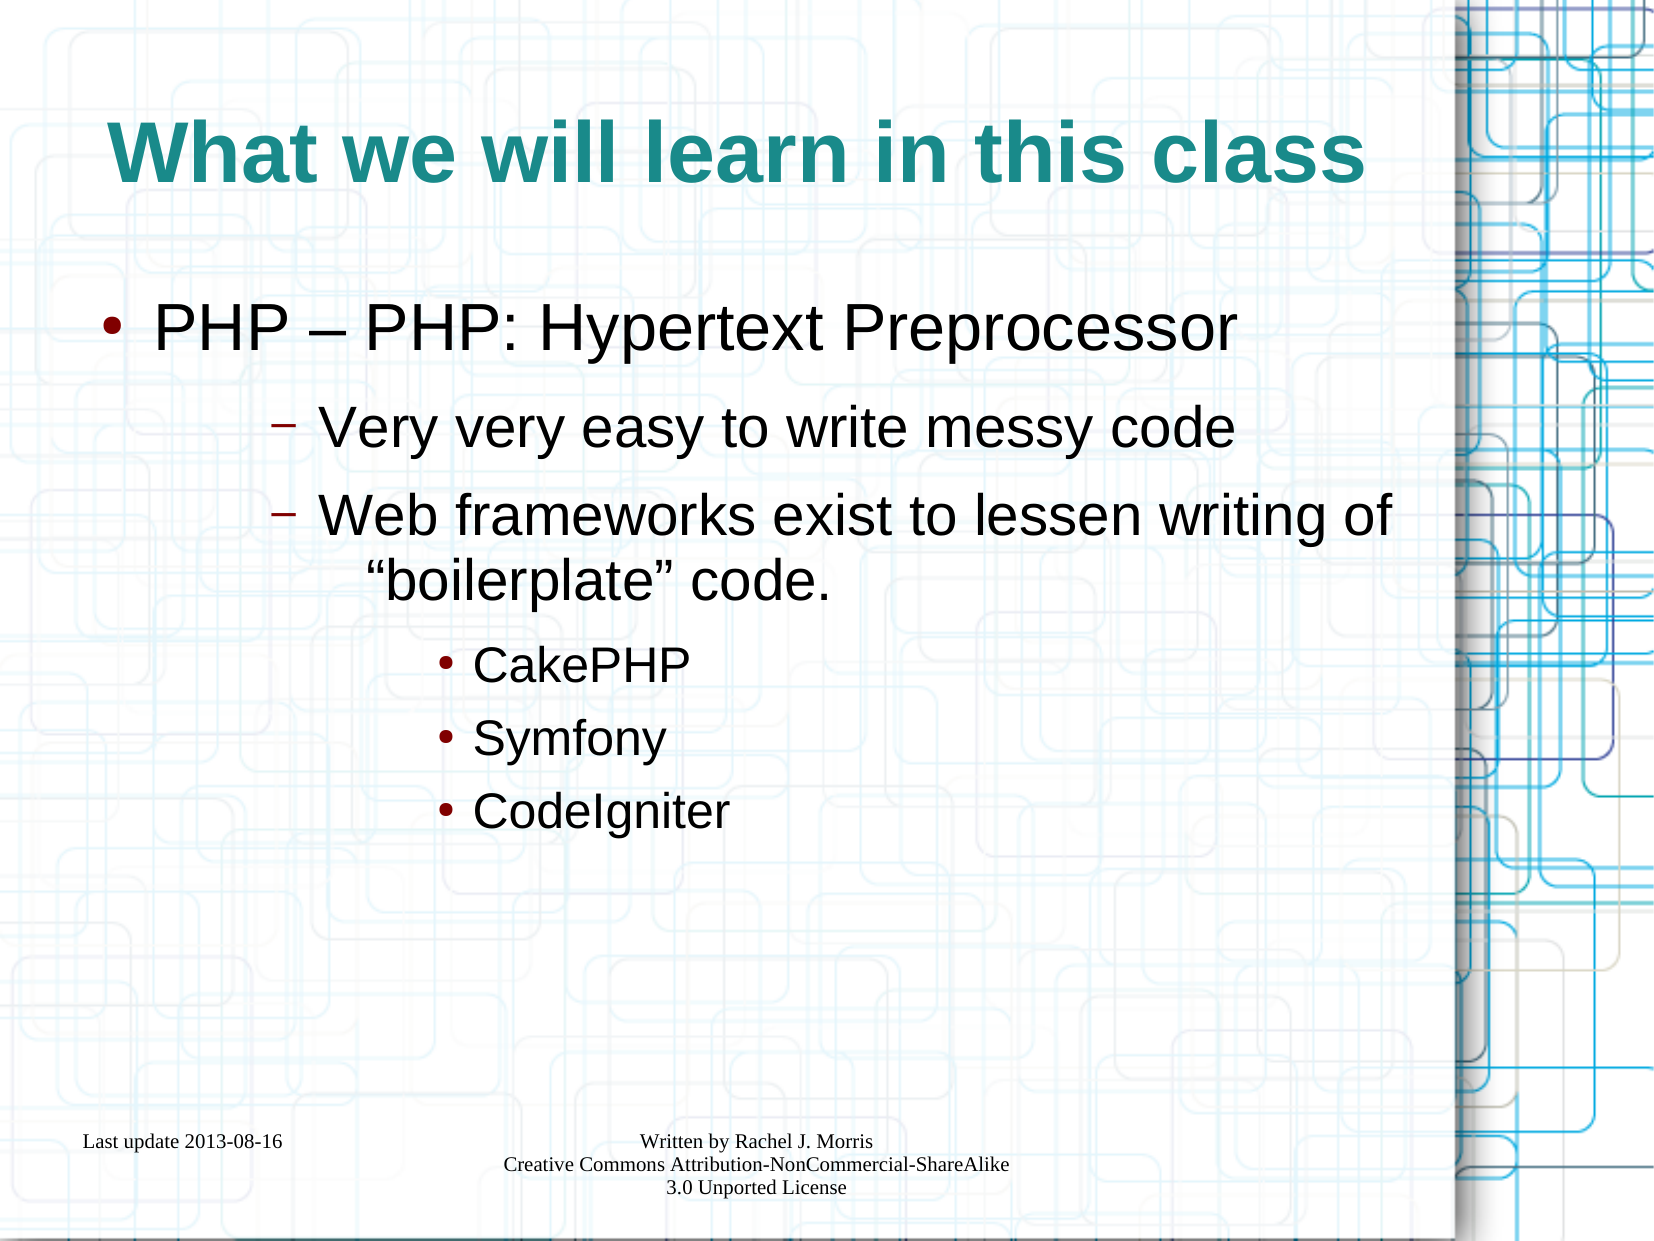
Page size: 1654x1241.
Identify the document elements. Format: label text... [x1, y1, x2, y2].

picture [0, 0, 1654, 1241]
title What we will learn in this class [59, 49, 1418, 257]
list PHP – PHP: Hypertext Preprocessor Very very easy to write messy code Web frameworks exist to lessen writing of “boilerplate” code. CakePHP Symfony CodeIgniter [82, 290, 1418, 1010]
